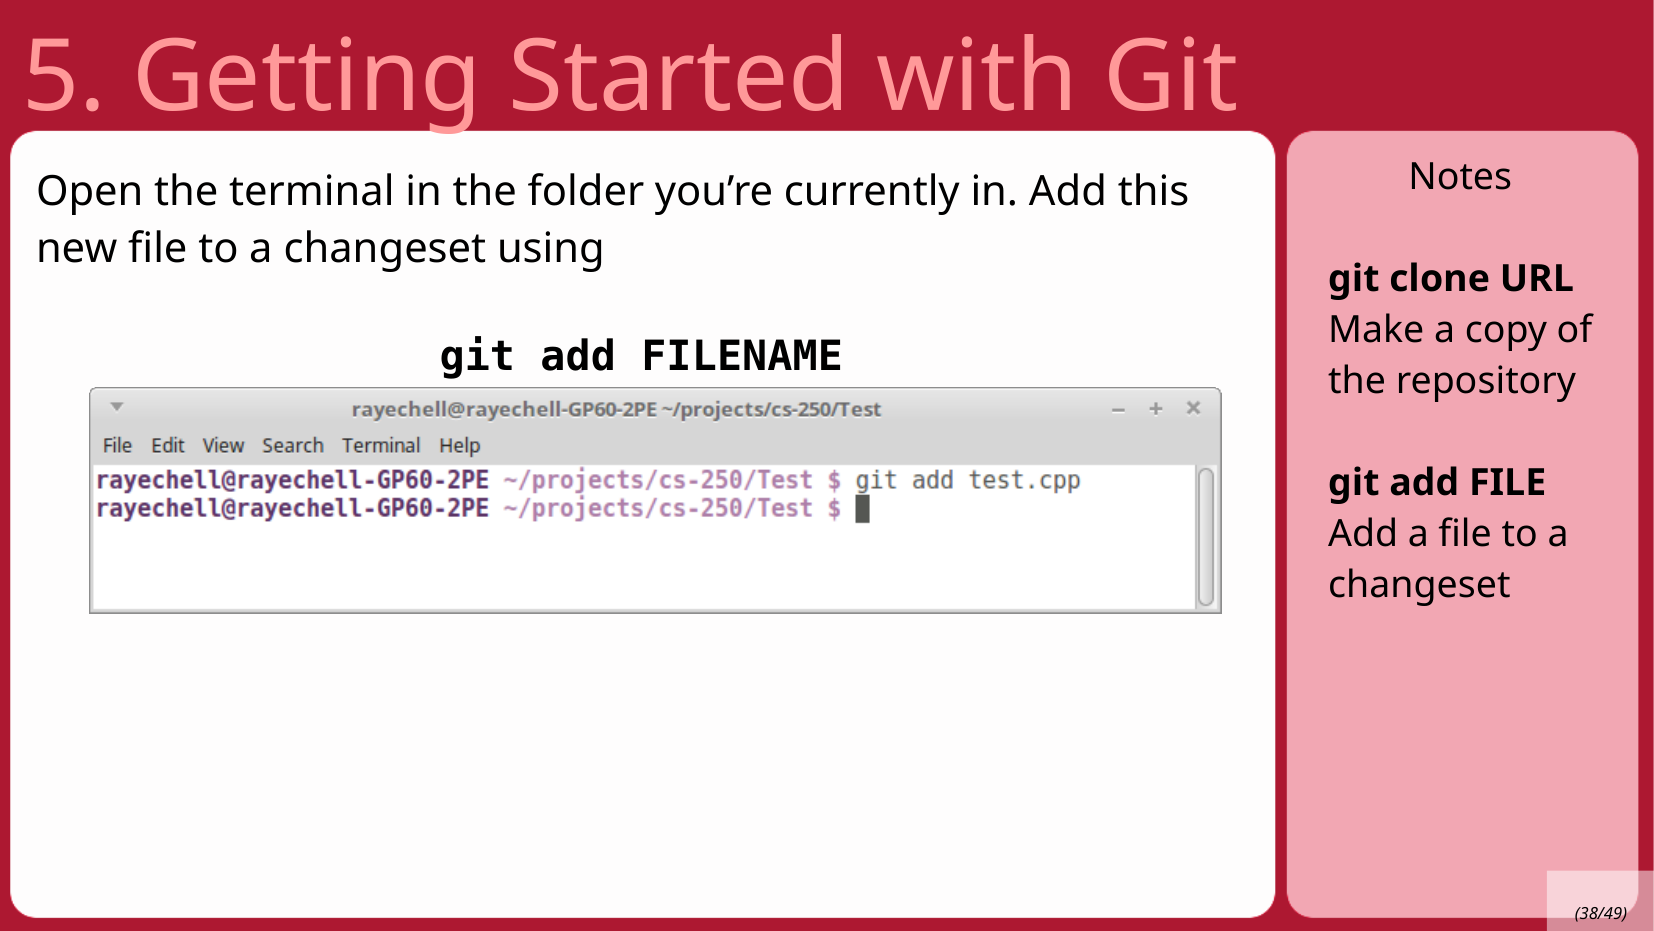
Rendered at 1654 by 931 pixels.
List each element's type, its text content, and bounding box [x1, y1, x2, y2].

text_box Open the terminal in the folder you’re currently in. Add this new file to a changeset using git add FILENAME [35, 161, 1248, 351]
text_box (<number>/49) [1546, 877, 1654, 931]
picture [0, 0, 1654, 931]
text_box Notes git clone URL Make a copy of the repository git add FILE Add a file to a changeset [1290, 141, 1631, 536]
title 5. Getting Started with Git [22, 7, 1511, 136]
